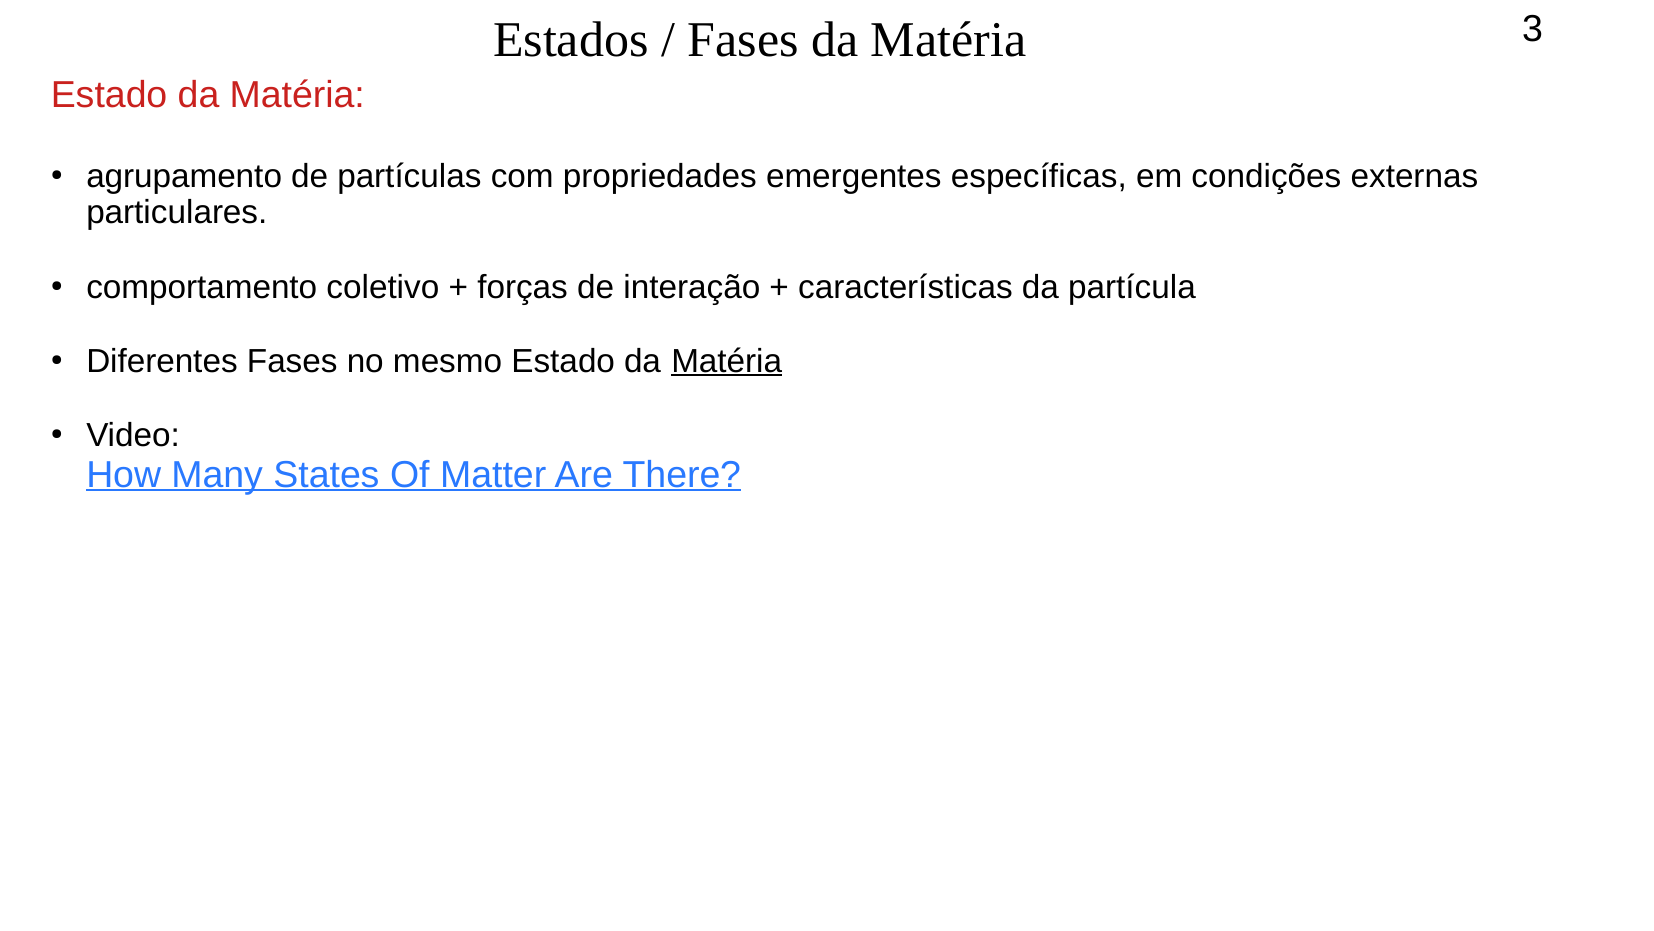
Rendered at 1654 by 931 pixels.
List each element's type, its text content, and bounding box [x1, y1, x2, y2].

text_box Estado da Matéria: agrupamento de partículas com propriedades emergentes específicas, em condições externas particulares. comportamento coletivo + forças de interação + características da partícula Diferentes Fases no mesmo Estado da Matéria Video: How Many States Of Matter Are There? [36, 65, 1572, 577]
text_box Estados / Fases da Matéria [478, 0, 1149, 65]
text_box 9 [1507, 0, 1654, 71]
